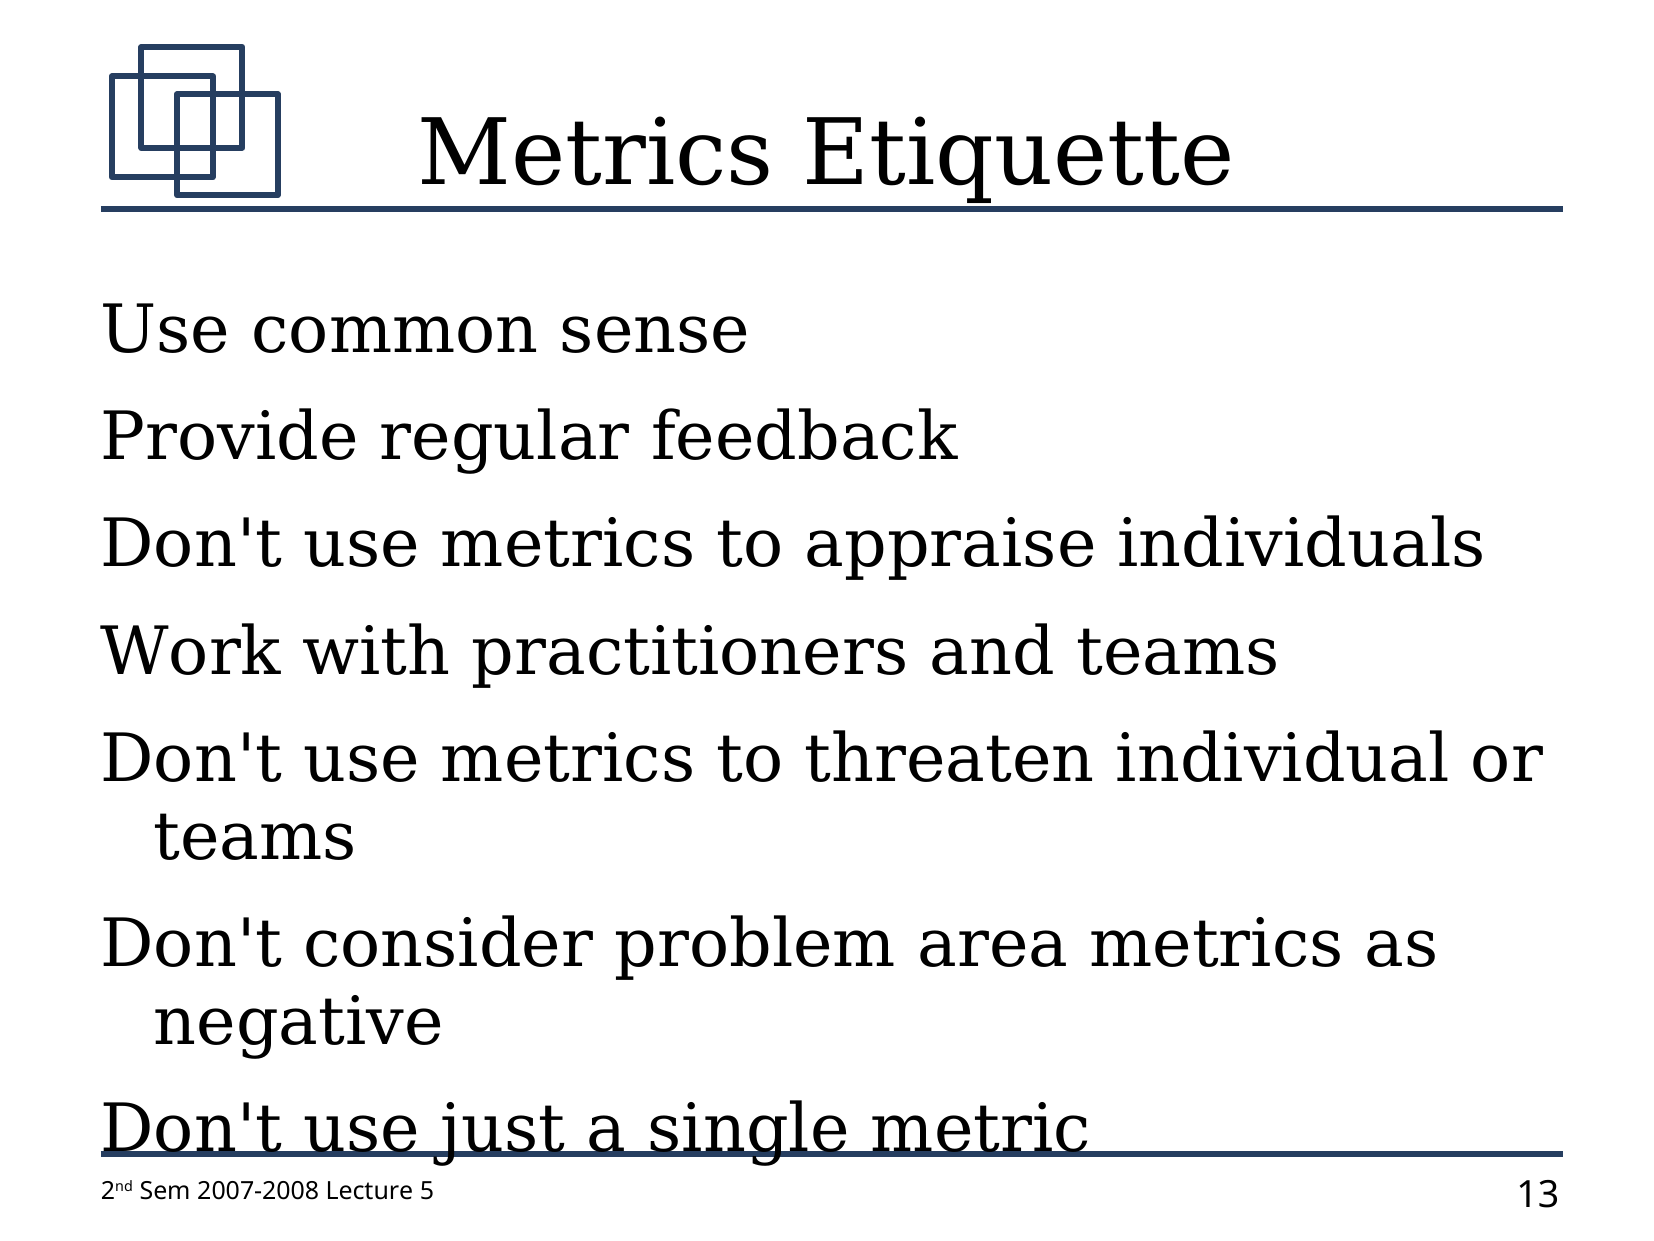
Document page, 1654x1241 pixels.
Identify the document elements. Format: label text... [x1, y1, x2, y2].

title Metrics Etiquette [82, 49, 1571, 257]
list Use common sense Provide regular feedback Don't use metrics to appraise individuals Work with practitioners and teams Don't use metrics to threaten individual or teams Don't consider problem area metrics as negative Don't use just a single metric [82, 290, 1571, 1168]
